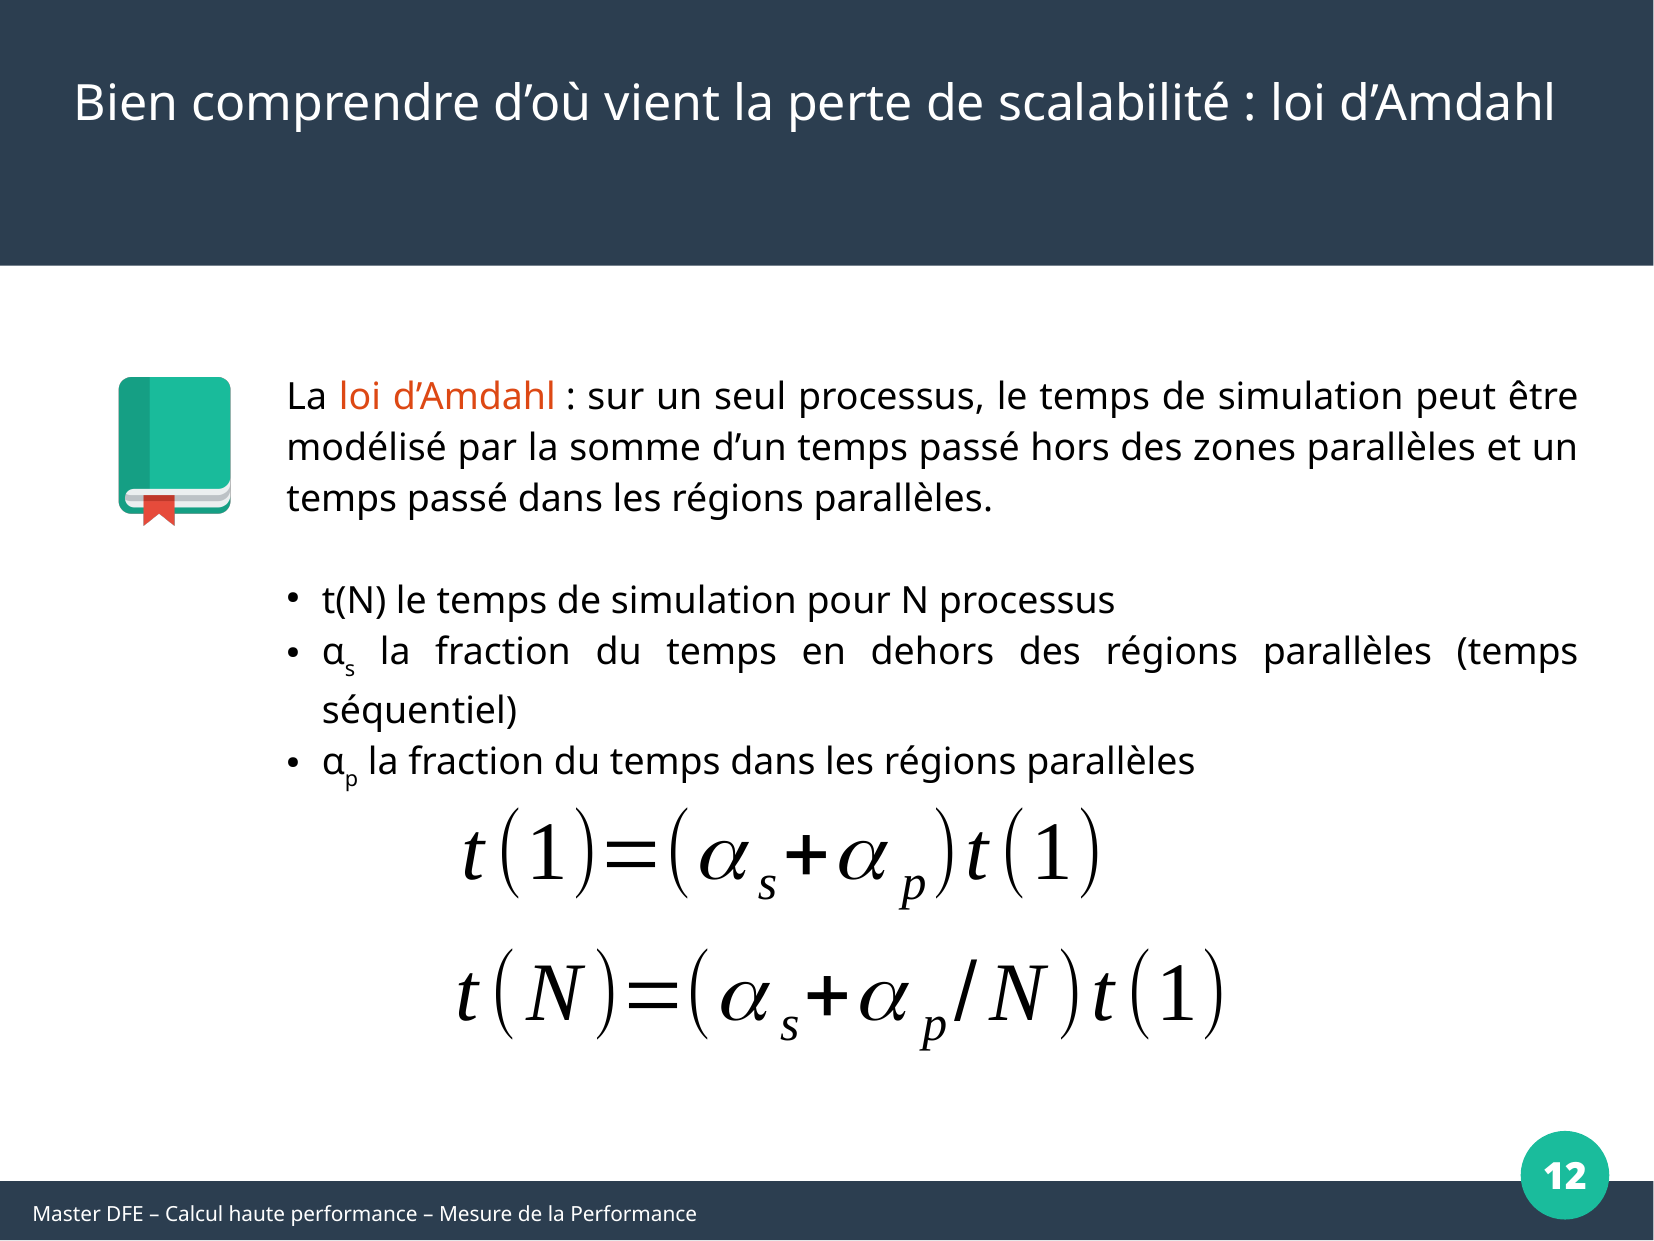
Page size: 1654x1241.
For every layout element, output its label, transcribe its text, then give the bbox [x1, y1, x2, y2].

picture [100, 377, 249, 526]
text_box Bien comprendre d’où vient la perte de scalabilité : loi d’Amdahl [59, 59, 1595, 187]
chart [448, 945, 1236, 1052]
text_box Master DFE – Calcul haute performance – Mesure de la Performance [17, 1191, 1436, 1235]
chart [454, 804, 1111, 911]
text_box La loi d’Amdahl : sur un seul processus, le temps de simulation peut être modélisé par la somme d’un temps passé hors des zones parallèles et un temps passé dans les régions parallèles. t(N) le temps de simulation pour N processus αs la fraction du temps en dehors des régions parallèles (temps séquentiel) αp la fraction du temps dans les régions parallèles [271, 362, 1595, 749]
